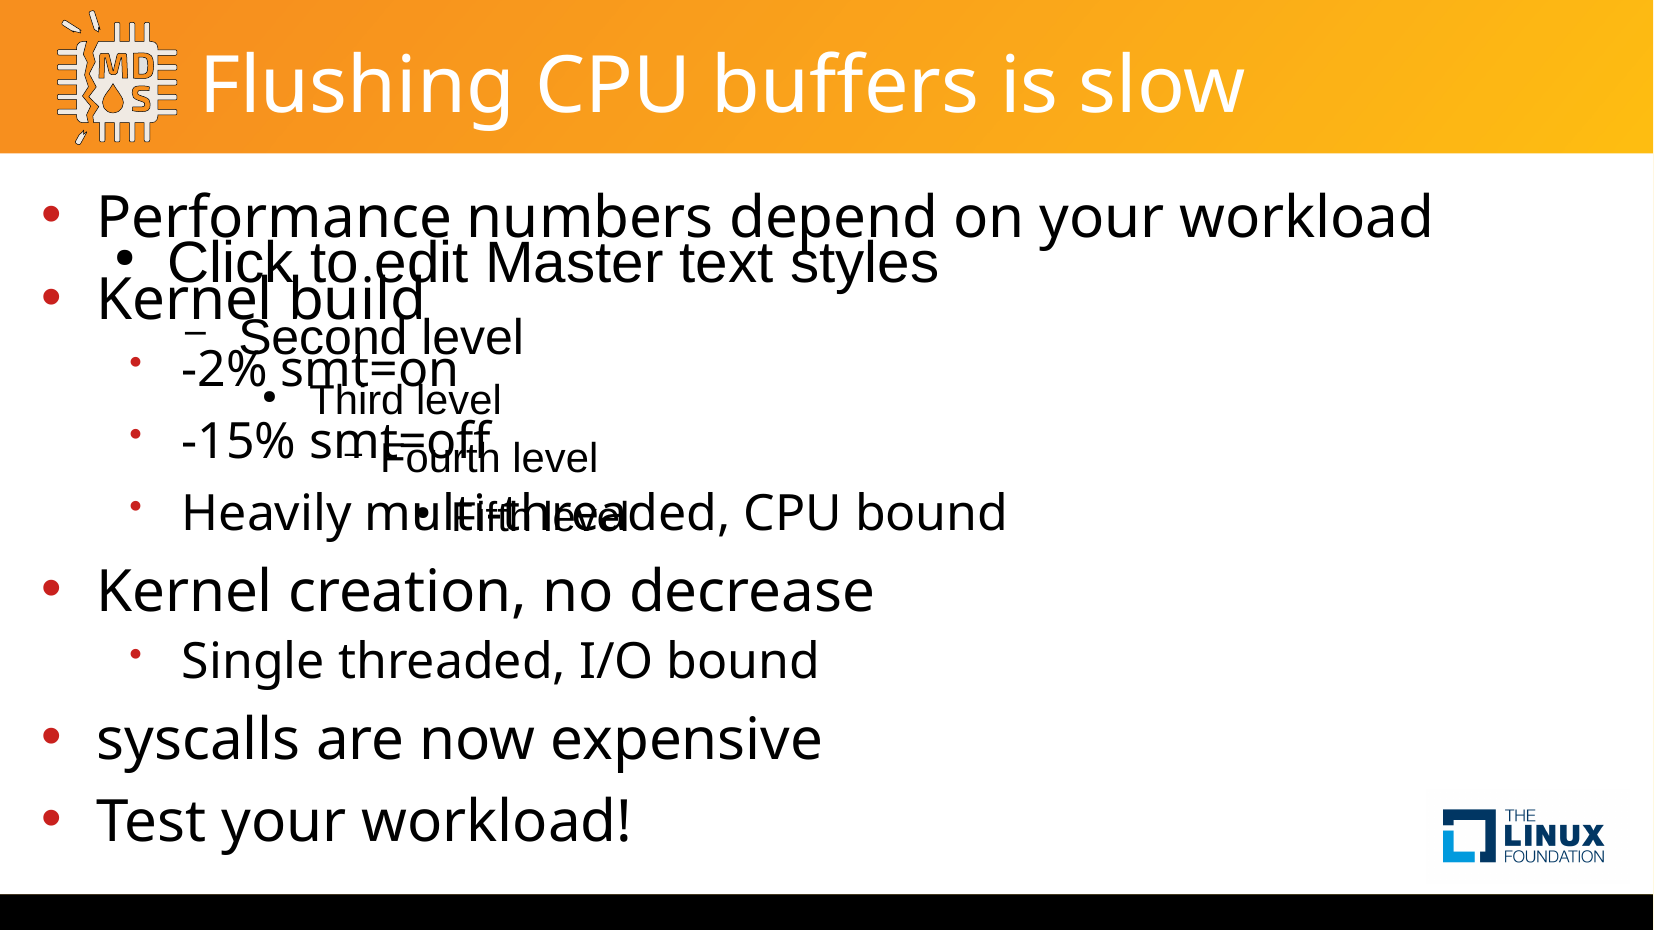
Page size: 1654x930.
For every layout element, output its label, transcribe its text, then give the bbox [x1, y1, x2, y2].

list Performance numbers depend on your workload Kernel build -2% smt=on -15% smt=off Heavily multi-threaded, CPU bound Kernel creation, no decrease Single threaded, I/O bound syscalls are now expensive Test your workload! [25, 171, 1651, 856]
title Flushing CPU buffers is slow [203, 8, 1551, 154]
picture [0, 0, 1654, 930]
picture [1420, 856, 1630, 887]
